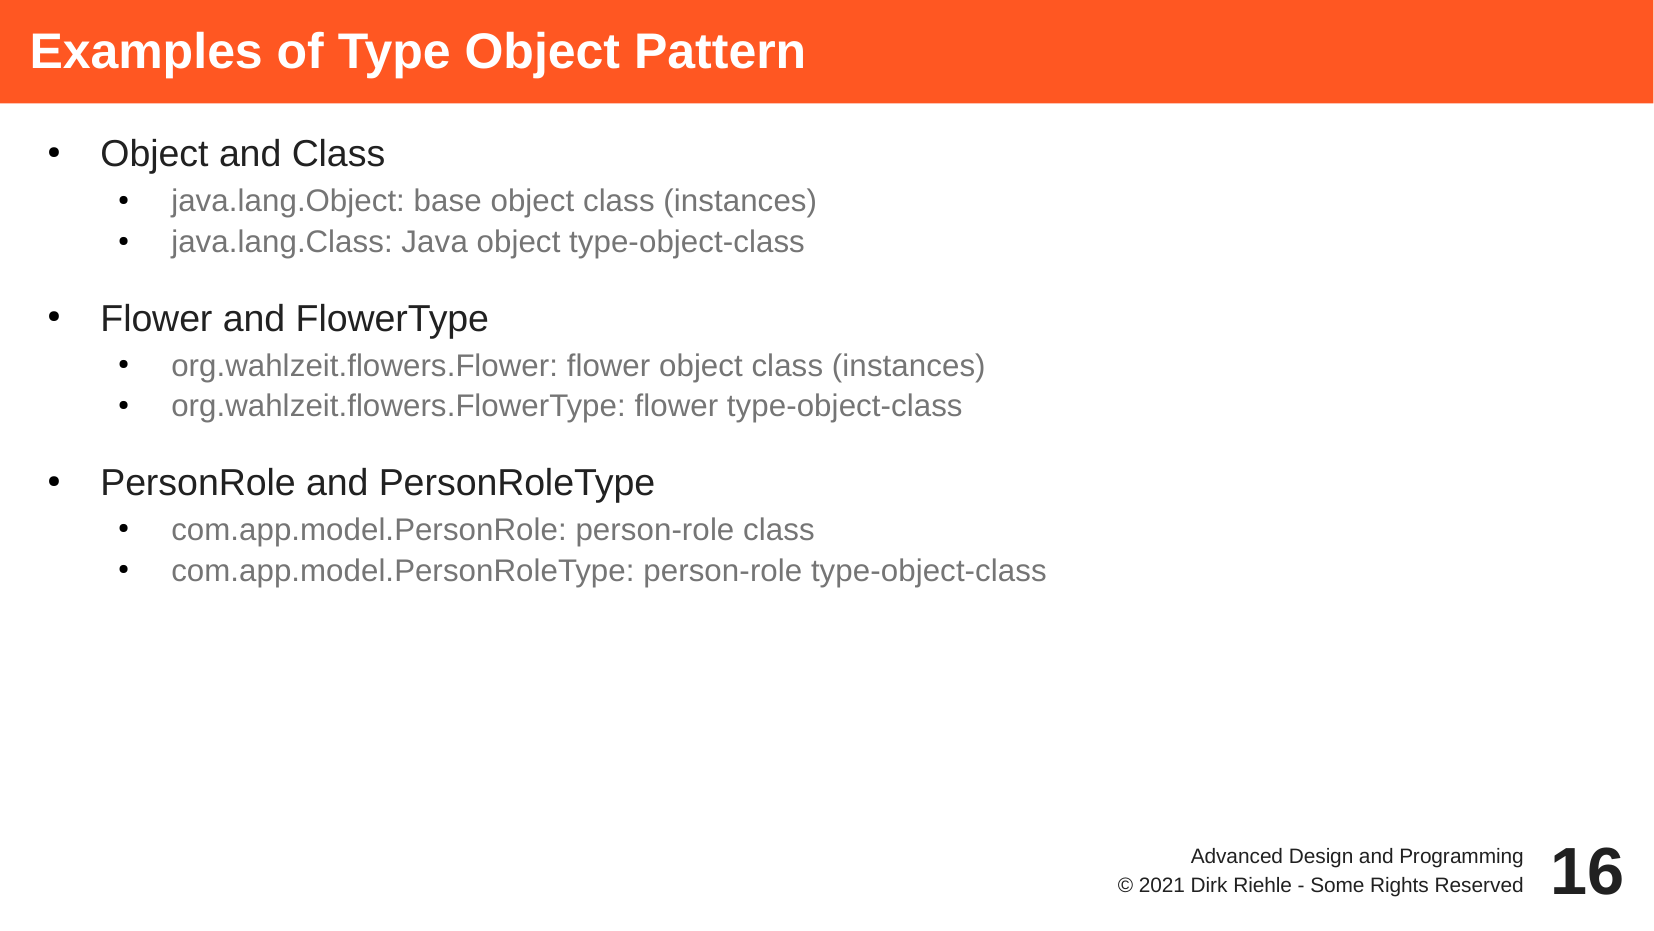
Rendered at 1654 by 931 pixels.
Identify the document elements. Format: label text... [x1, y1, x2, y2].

list Object and Class java.lang.Object: base object class (instances) java.lang.Class: Java object type-object-class Flower and FlowerType org.wahlzeit.flowers.Flower: flower object class (instances) org.wahlzeit.flowers.FlowerType: flower type-object-class PersonRole and PersonRoleType com.app.model.PersonRole: person-role class com.app.model.PersonRoleType: person-role type-object-class [29, 132, 1625, 813]
title Examples of Type Object Pattern [0, 0, 1654, 104]
